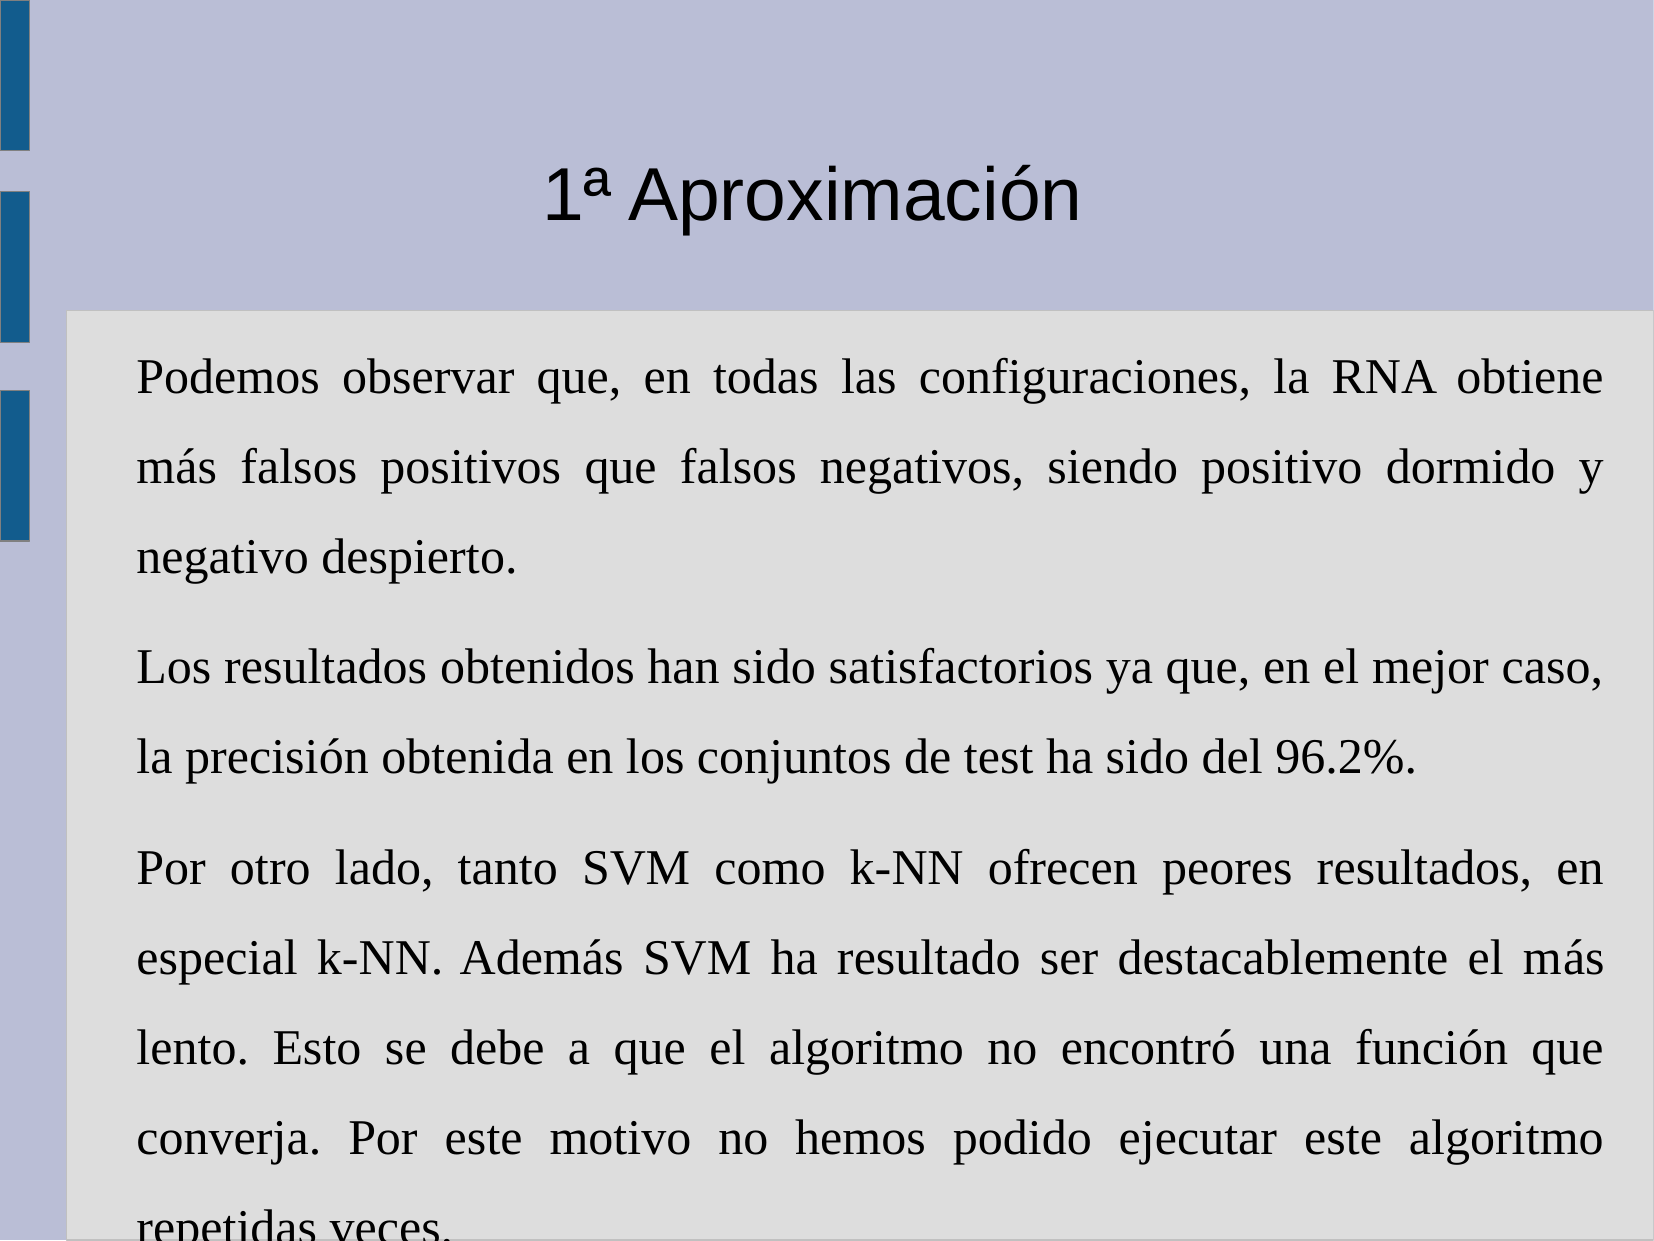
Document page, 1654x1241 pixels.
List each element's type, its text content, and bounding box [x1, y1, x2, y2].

text_box Podemos observar que, en todas las configuraciones, la RNA obtiene más falsos positivos que falsos negativos, siendo positivo dormido y negativo despierto. Los resultados obtenidos han sido satisfactorios ya que, en el mejor caso, la precisión obtenida en los conjuntos de test ha sido del 96.2%. Por otro lado, tanto SVM como k-NN ofrecen peores resultados, en especial k-NN. Además SVM ha resultado ser destacablemente el más lento. Esto se debe a que el algoritmo no encontró una función que converja. Por este motivo no hemos podido ejecutar este algoritmo repetidas veces. [121, 332, 1620, 1236]
text_box 1ª Aproximación [106, 32, 1519, 349]
